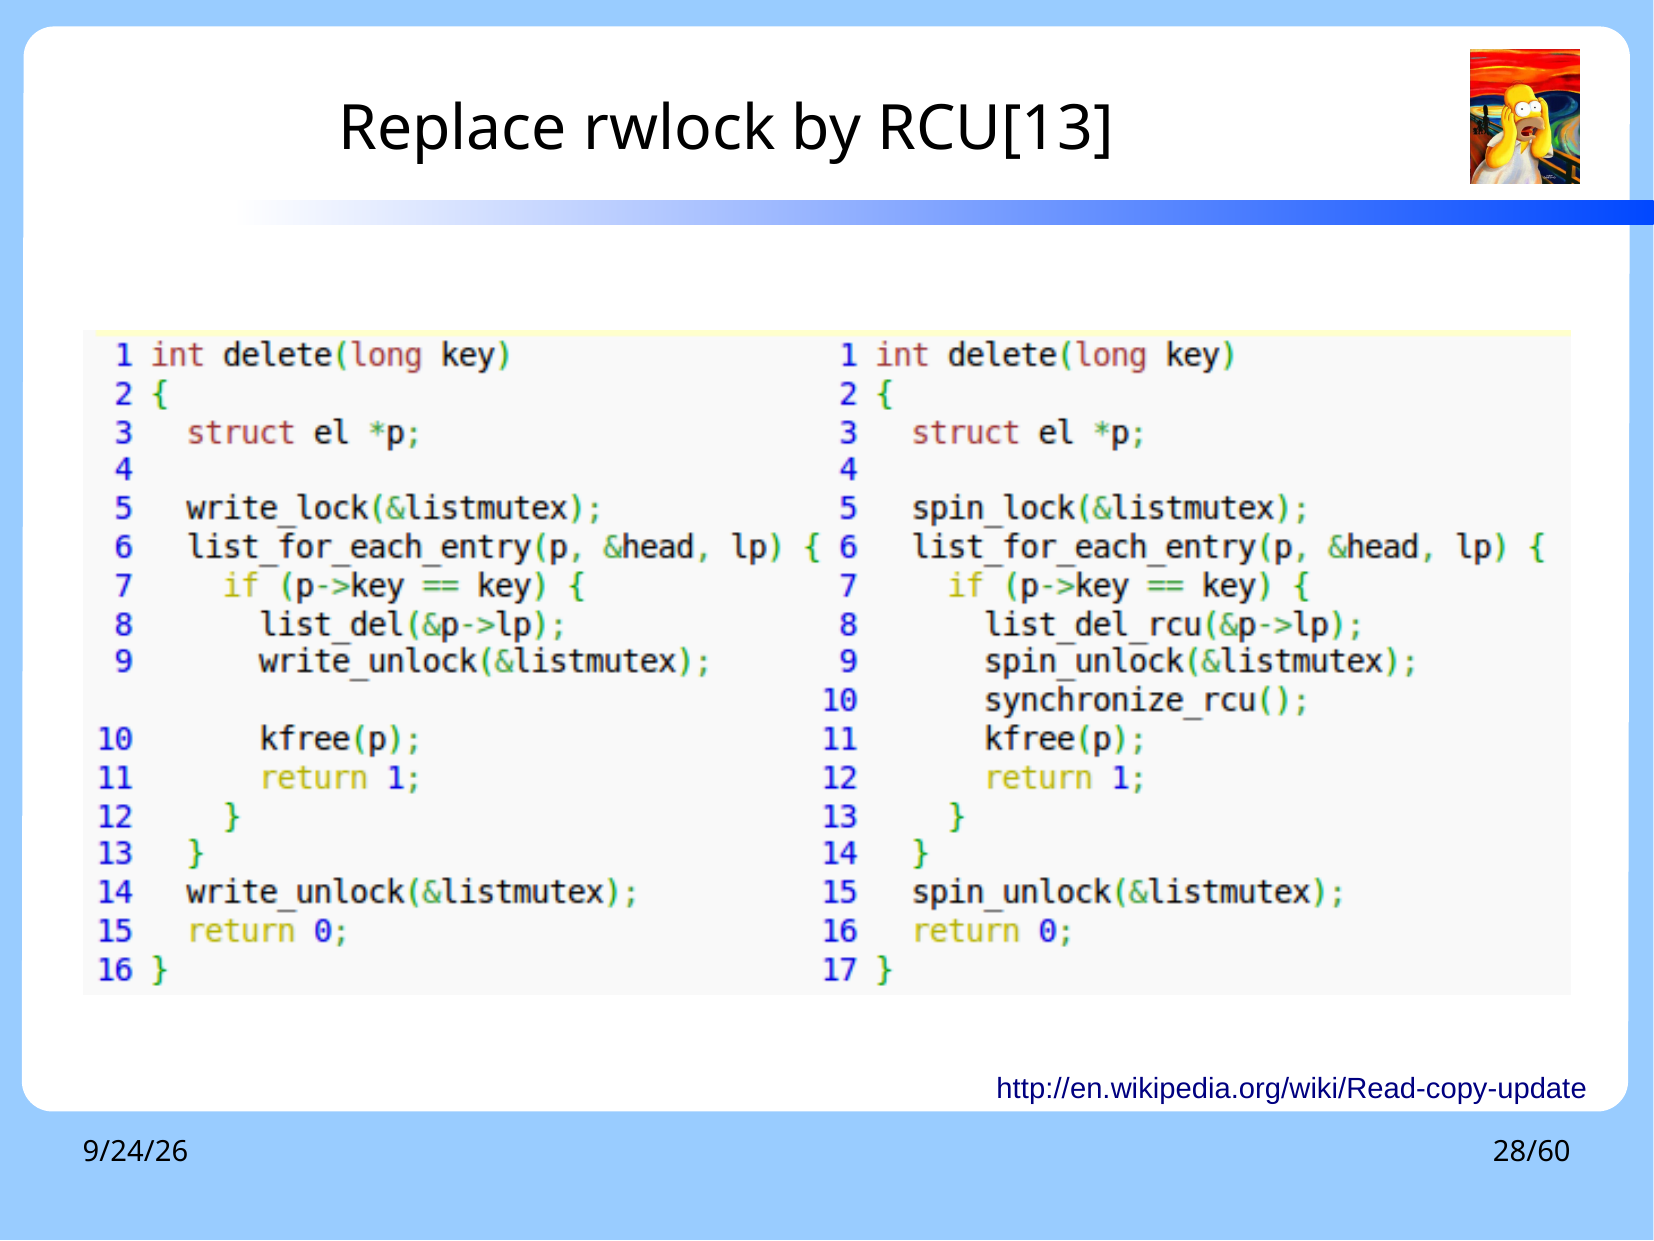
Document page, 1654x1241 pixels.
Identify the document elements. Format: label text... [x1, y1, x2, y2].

picture [1470, 49, 1580, 184]
picture [83, 330, 1571, 995]
title Replace rwlock by RCU[13] [82, 49, 1371, 201]
text_box http://en.wikipedia.org/wiki/Read-copy-update [981, 1065, 1627, 1113]
